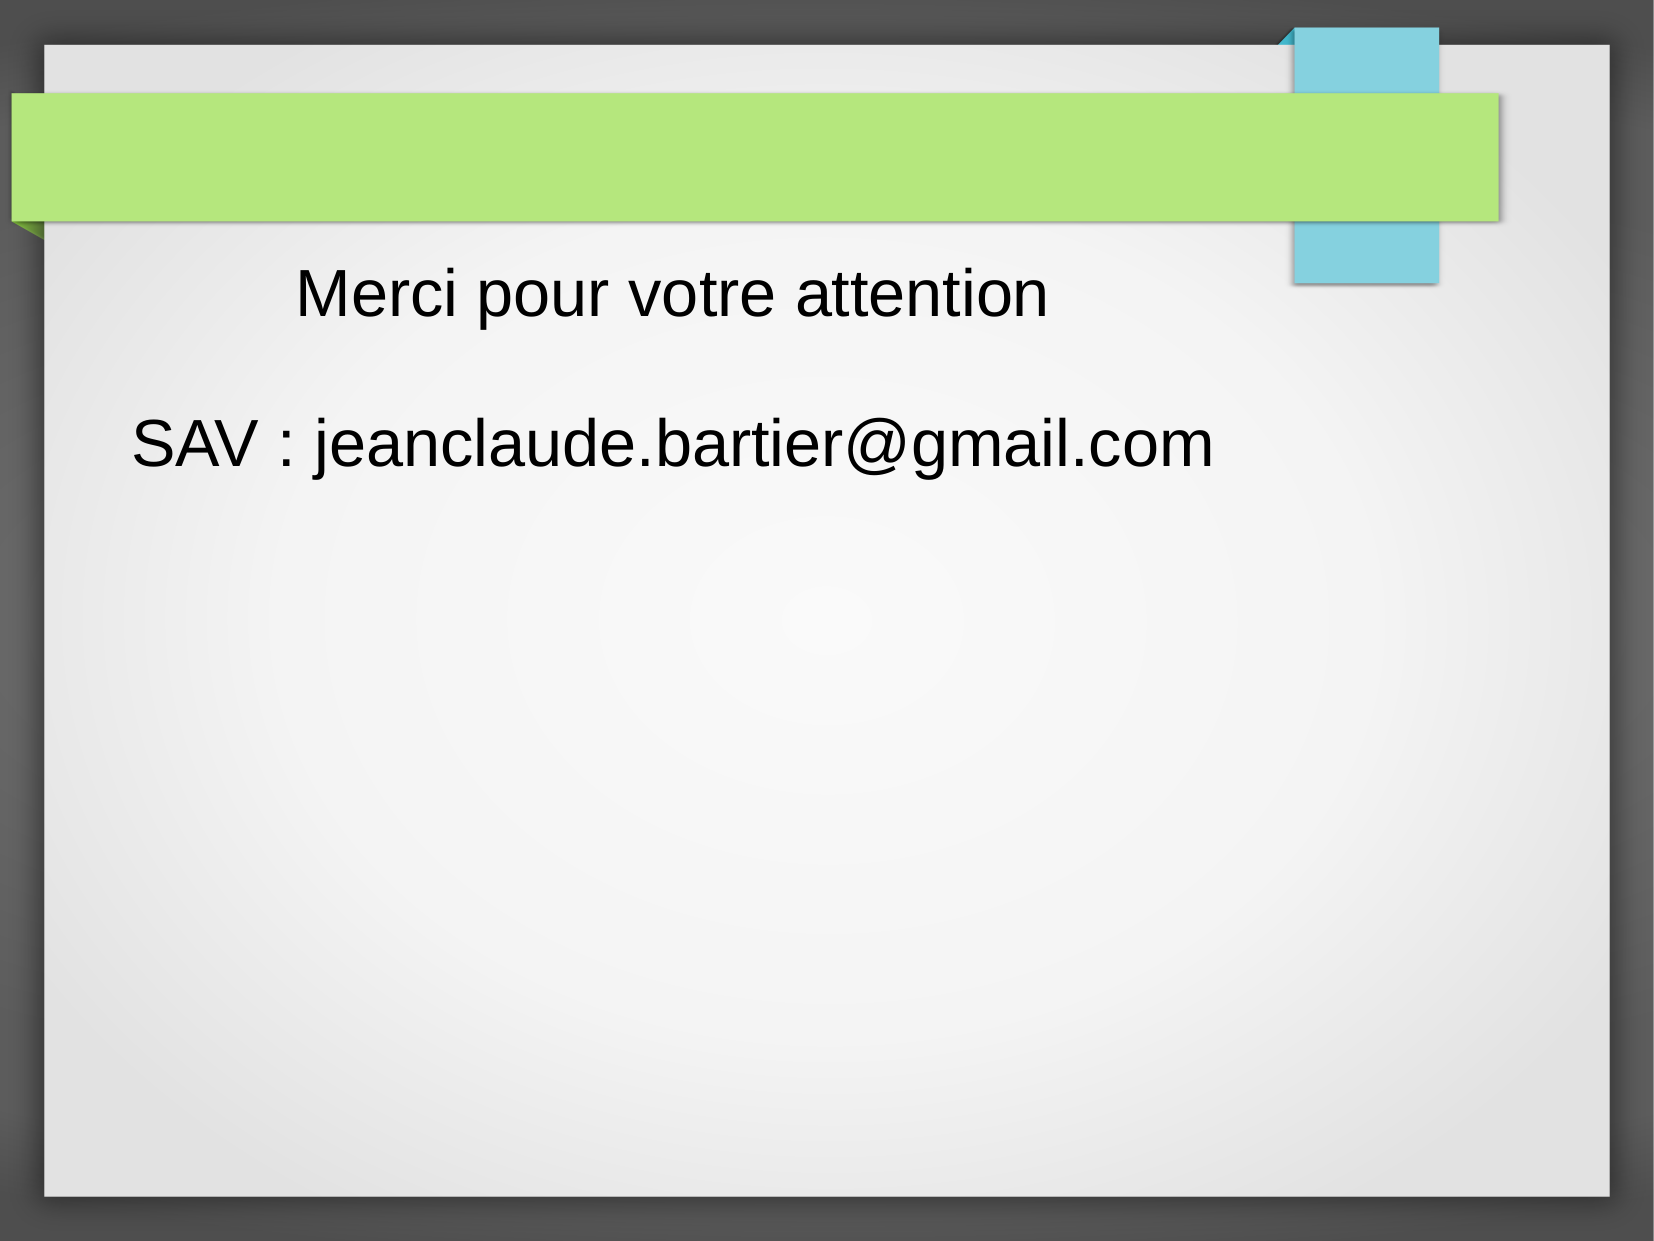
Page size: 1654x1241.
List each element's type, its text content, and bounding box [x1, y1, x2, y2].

subtitle Merci pour votre attention SAV : jeanclaude.bartier@gmail.com [82, 94, 1264, 643]
picture [0, 0, 1654, 1241]
